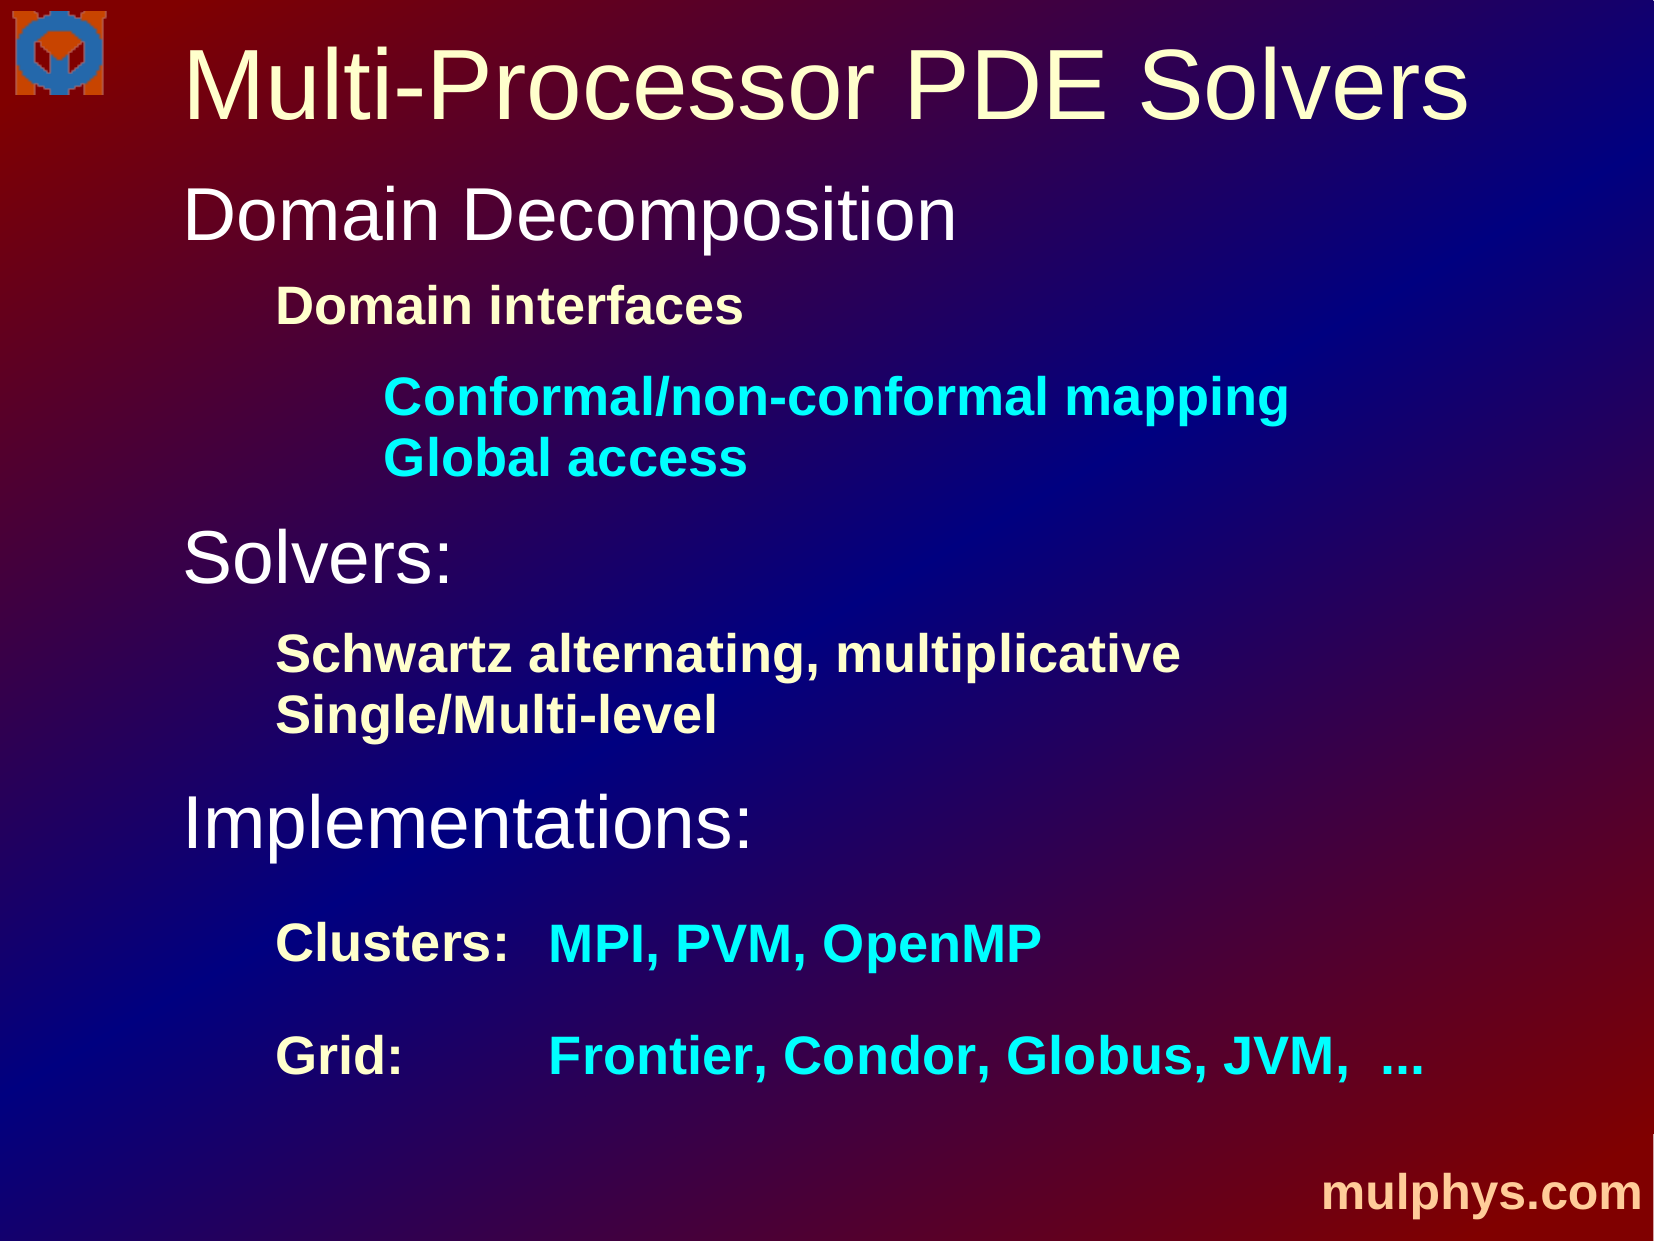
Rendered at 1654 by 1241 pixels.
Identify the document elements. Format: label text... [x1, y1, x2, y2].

text_box Implementations: [182, 781, 1292, 875]
text_box Domain interfaces [275, 275, 1061, 355]
text_box Conformal/non-conformal mapping Global access [383, 366, 1336, 508]
text_box Domain Decomposition [182, 172, 1292, 266]
text_box Clusters: [275, 912, 634, 1025]
text_box MPI, PVM, OpenMP [548, 913, 1059, 993]
text_box Schwartz alternating, multiplicative Single/Multi-level [275, 623, 1183, 764]
title Multi-Processor PDE Solvers [150, 2, 1504, 167]
text_box mulphys.com [1320, 1164, 1644, 1230]
text_box Grid: [275, 1025, 634, 1166]
text_box Solvers: [182, 515, 1292, 609]
picture [11, 11, 110, 95]
text_box Frontier, Condor, Globus, JVM, ... [634, 1025, 1442, 1105]
